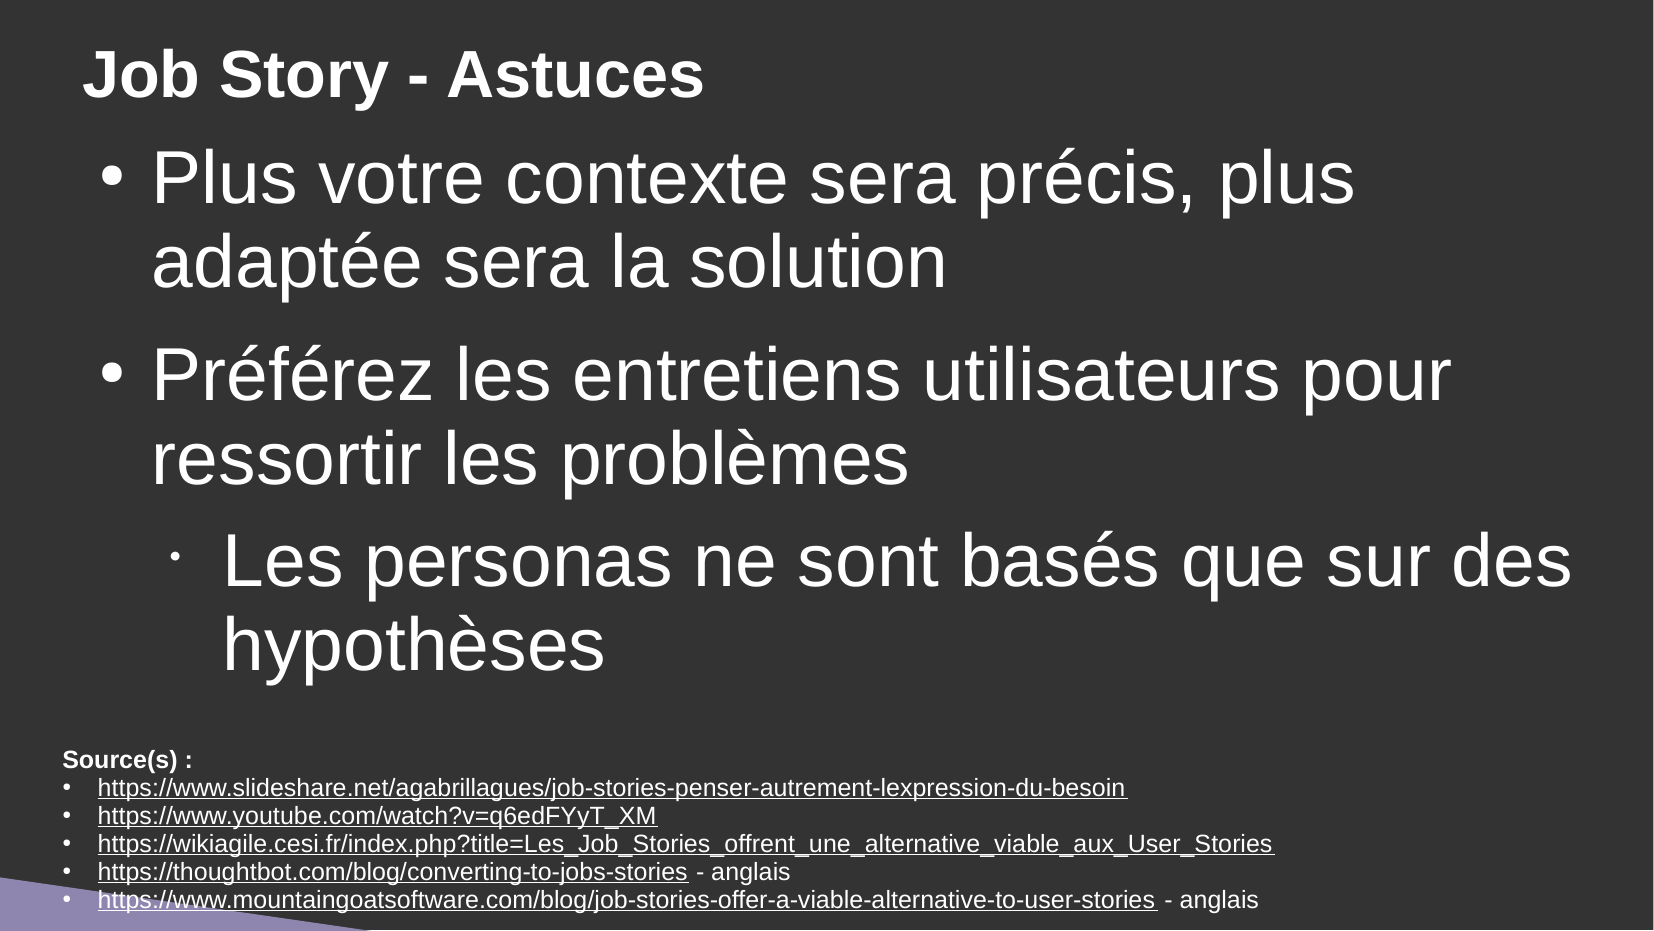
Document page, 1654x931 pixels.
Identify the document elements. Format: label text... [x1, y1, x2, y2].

list Plus votre contexte sera précis, plus adaptée sera la solution Préférez les entretiens utilisateurs pour ressortir les problèmes Les personas ne sont basés que sur des hypothèses [80, 135, 1620, 777]
text_box [0, 877, 372, 931]
title Job Story - Astuces [82, 37, 1571, 122]
text_box Source(s) : https://www.slideshare.net/agabrillagues/job-stories-penser-autrement-lexpression-du-besoin https://www.youtube.com/watch?v=q6edFYyT_XM https://wikiagile.cesi.fr/index.php?title=Les_Job_Stories_offrent_une_alternative_viable_aux_User_Stories https://thoughtbot.com/blog/converting-to-jobs-stories - anglais https://www.mountaingoatsoftware.com/blog/job-stories-offer-a-viable-alternative-to-user-stories - anglais [47, 738, 1533, 922]
